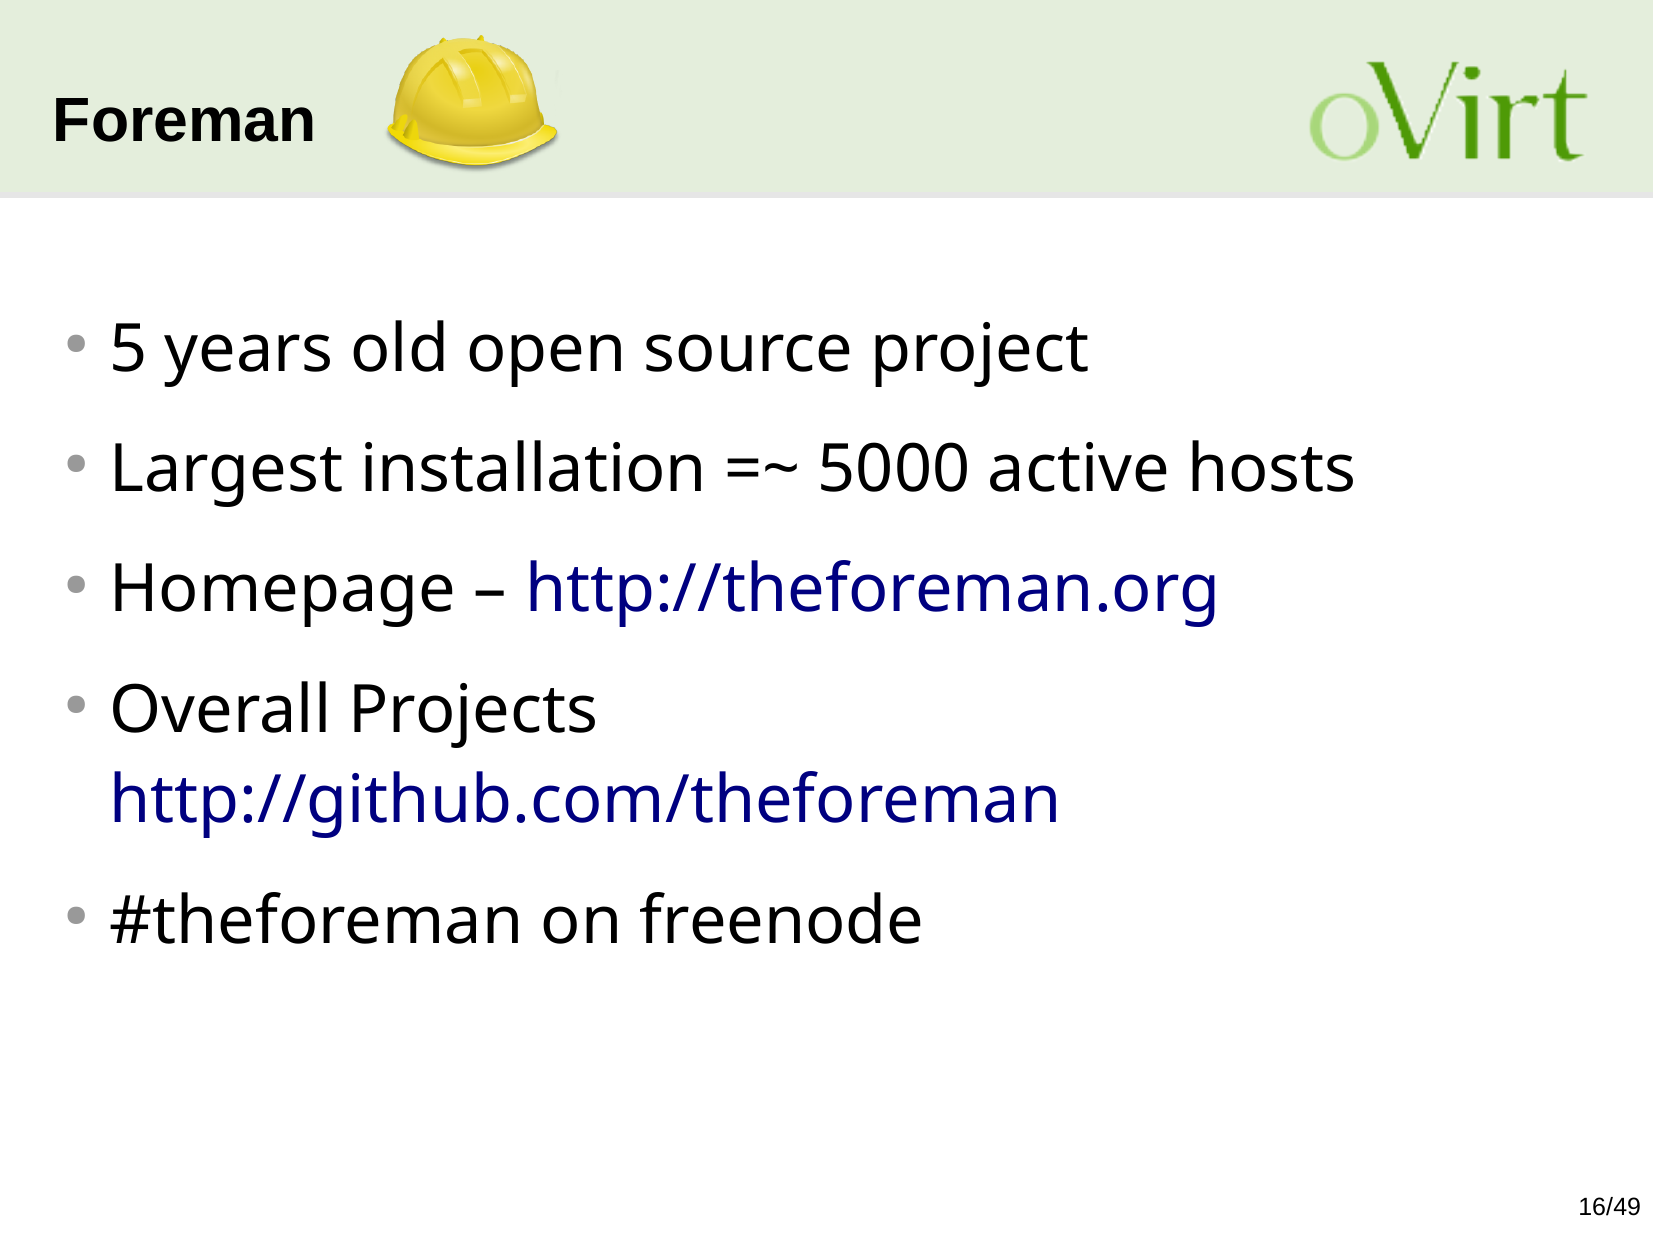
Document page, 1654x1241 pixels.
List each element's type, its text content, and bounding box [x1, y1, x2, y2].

picture [1289, 36, 1613, 181]
list 5 years old open source project Largest installation =~ 5000 active hosts Homepage – http://theforeman.org Overall Projects http://github.com/theforeman #theforeman on freenode [49, 300, 1538, 1119]
title Foreman [52, 14, 1330, 154]
picture [382, 35, 563, 174]
